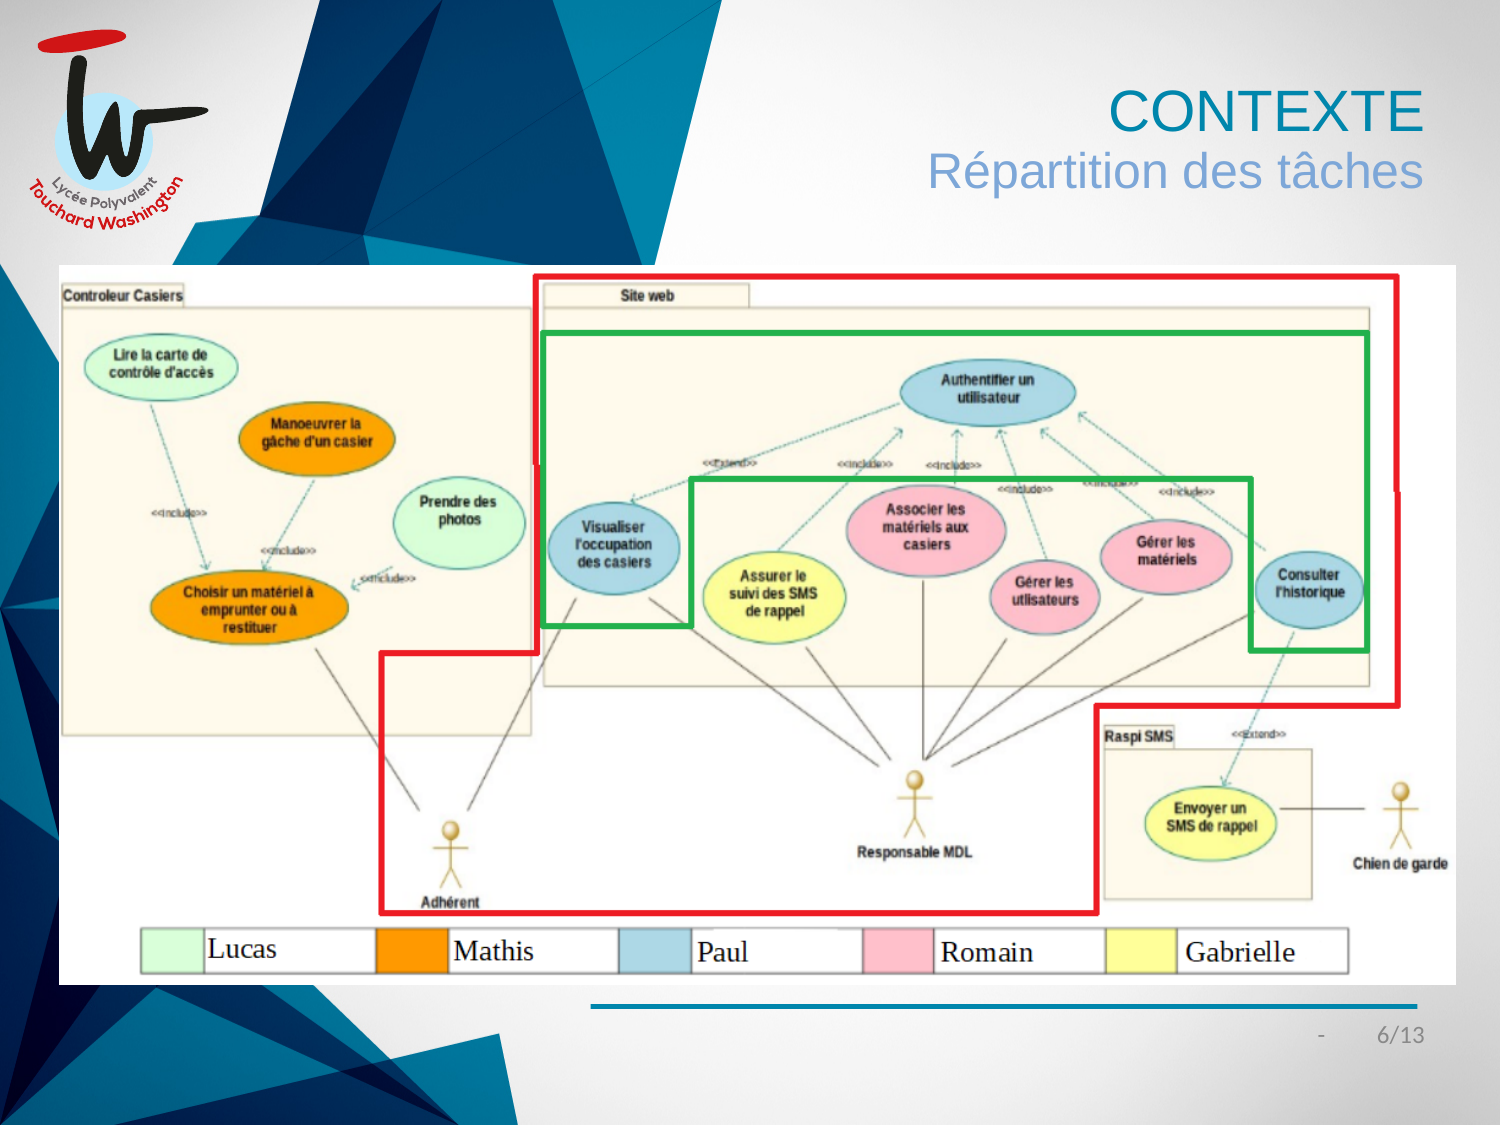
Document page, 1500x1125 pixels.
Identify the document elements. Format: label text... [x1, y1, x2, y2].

picture [0, 0, 1500, 1125]
title CONTEXTE Répartition des tâches [708, 44, 1425, 233]
